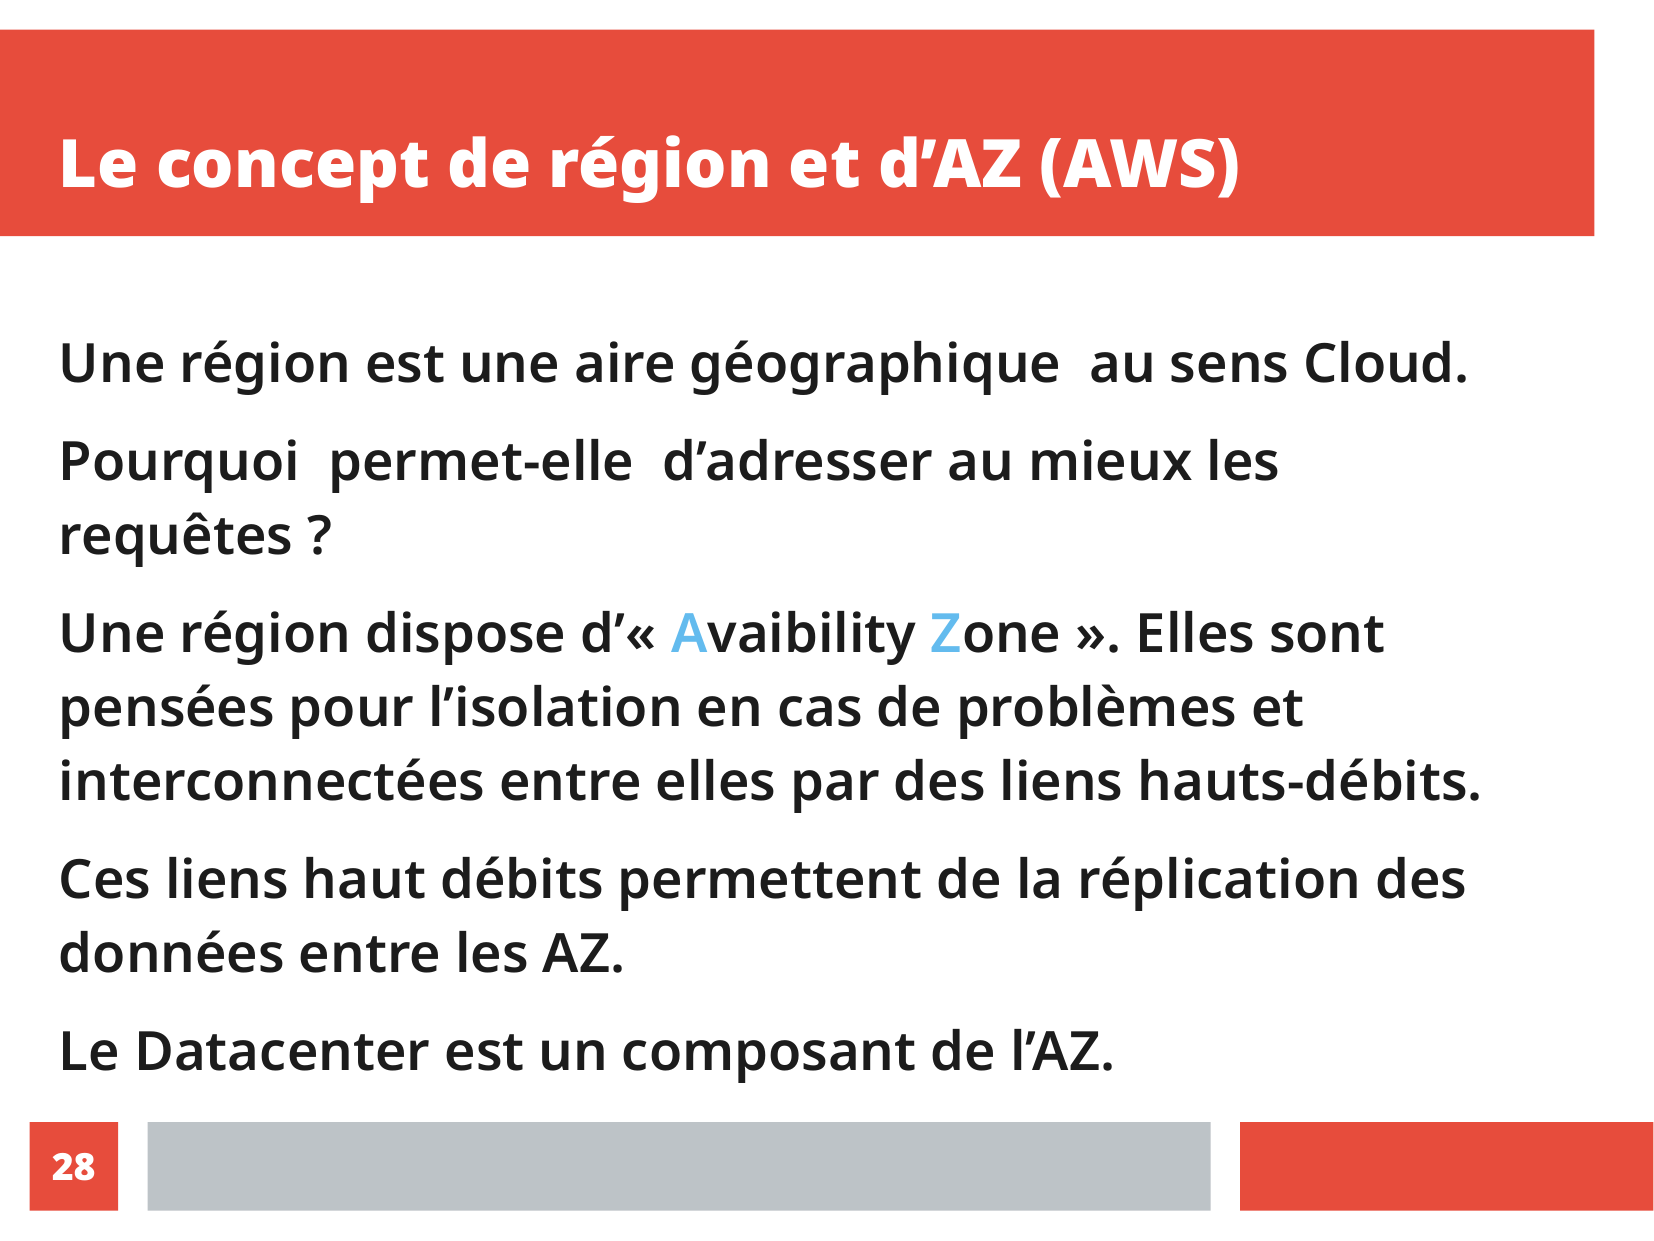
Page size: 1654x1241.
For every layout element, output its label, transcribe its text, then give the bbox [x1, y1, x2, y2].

title Le concept de région et d’AZ (AWS) [59, 59, 1595, 207]
list Une région est une aire géographique au sens Cloud. Pourquoi permet-elle d’adresser au mieux les requêtes ? Une région dispose d’« Avaibility Zone ». Elles sont pensées pour l’isolation en cas de problèmes et interconnectées entre elles par des liens hauts-débits. Ces liens haut débits permettent de la réplication des données entre les AZ. Le Datacenter est un composant de l’AZ. [59, 324, 1565, 1093]
